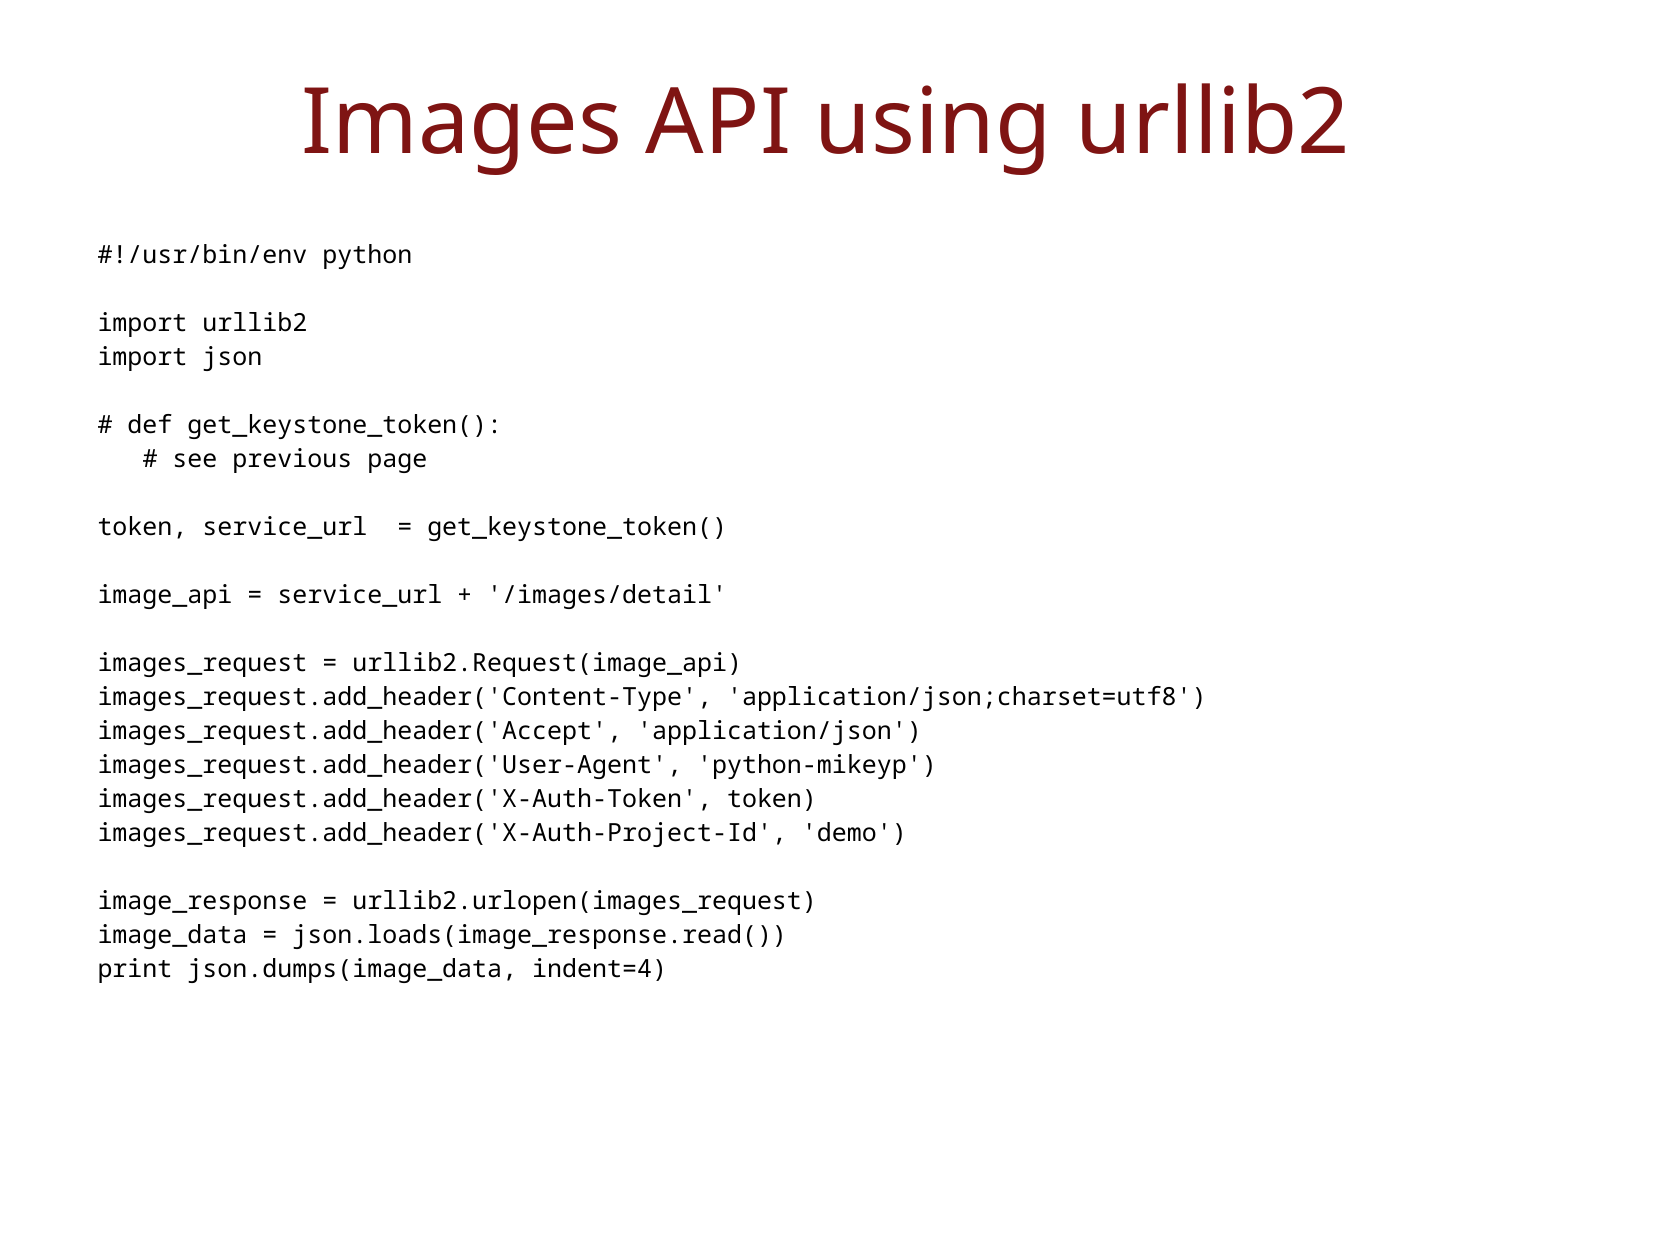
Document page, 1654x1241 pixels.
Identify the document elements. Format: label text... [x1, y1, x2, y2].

title Images API using urllib2 [82, 56, 1571, 181]
text_box #!/usr/bin/env python import urllib2 import json # def get_keystone_token(): # see previous page token, service_url = get_keystone_token() image_api = service_url + '/images/detail' images_request = urllib2.Request(image_api) images_request.add_header('Content-Type', 'application/json;charset=utf8') images_request.add_header('Accept', 'application/json') images_request.add_header('User-Agent', 'python-mikeyp') images_request.add_header('X-Auth-Token', token) images_request.add_header('X-Auth-Project-Id', 'demo') image_response = urllib2.urlopen(images_request) image_data = json.loads(image_response.read()) print json.dumps(image_data, indent=4) [82, 229, 1654, 912]
